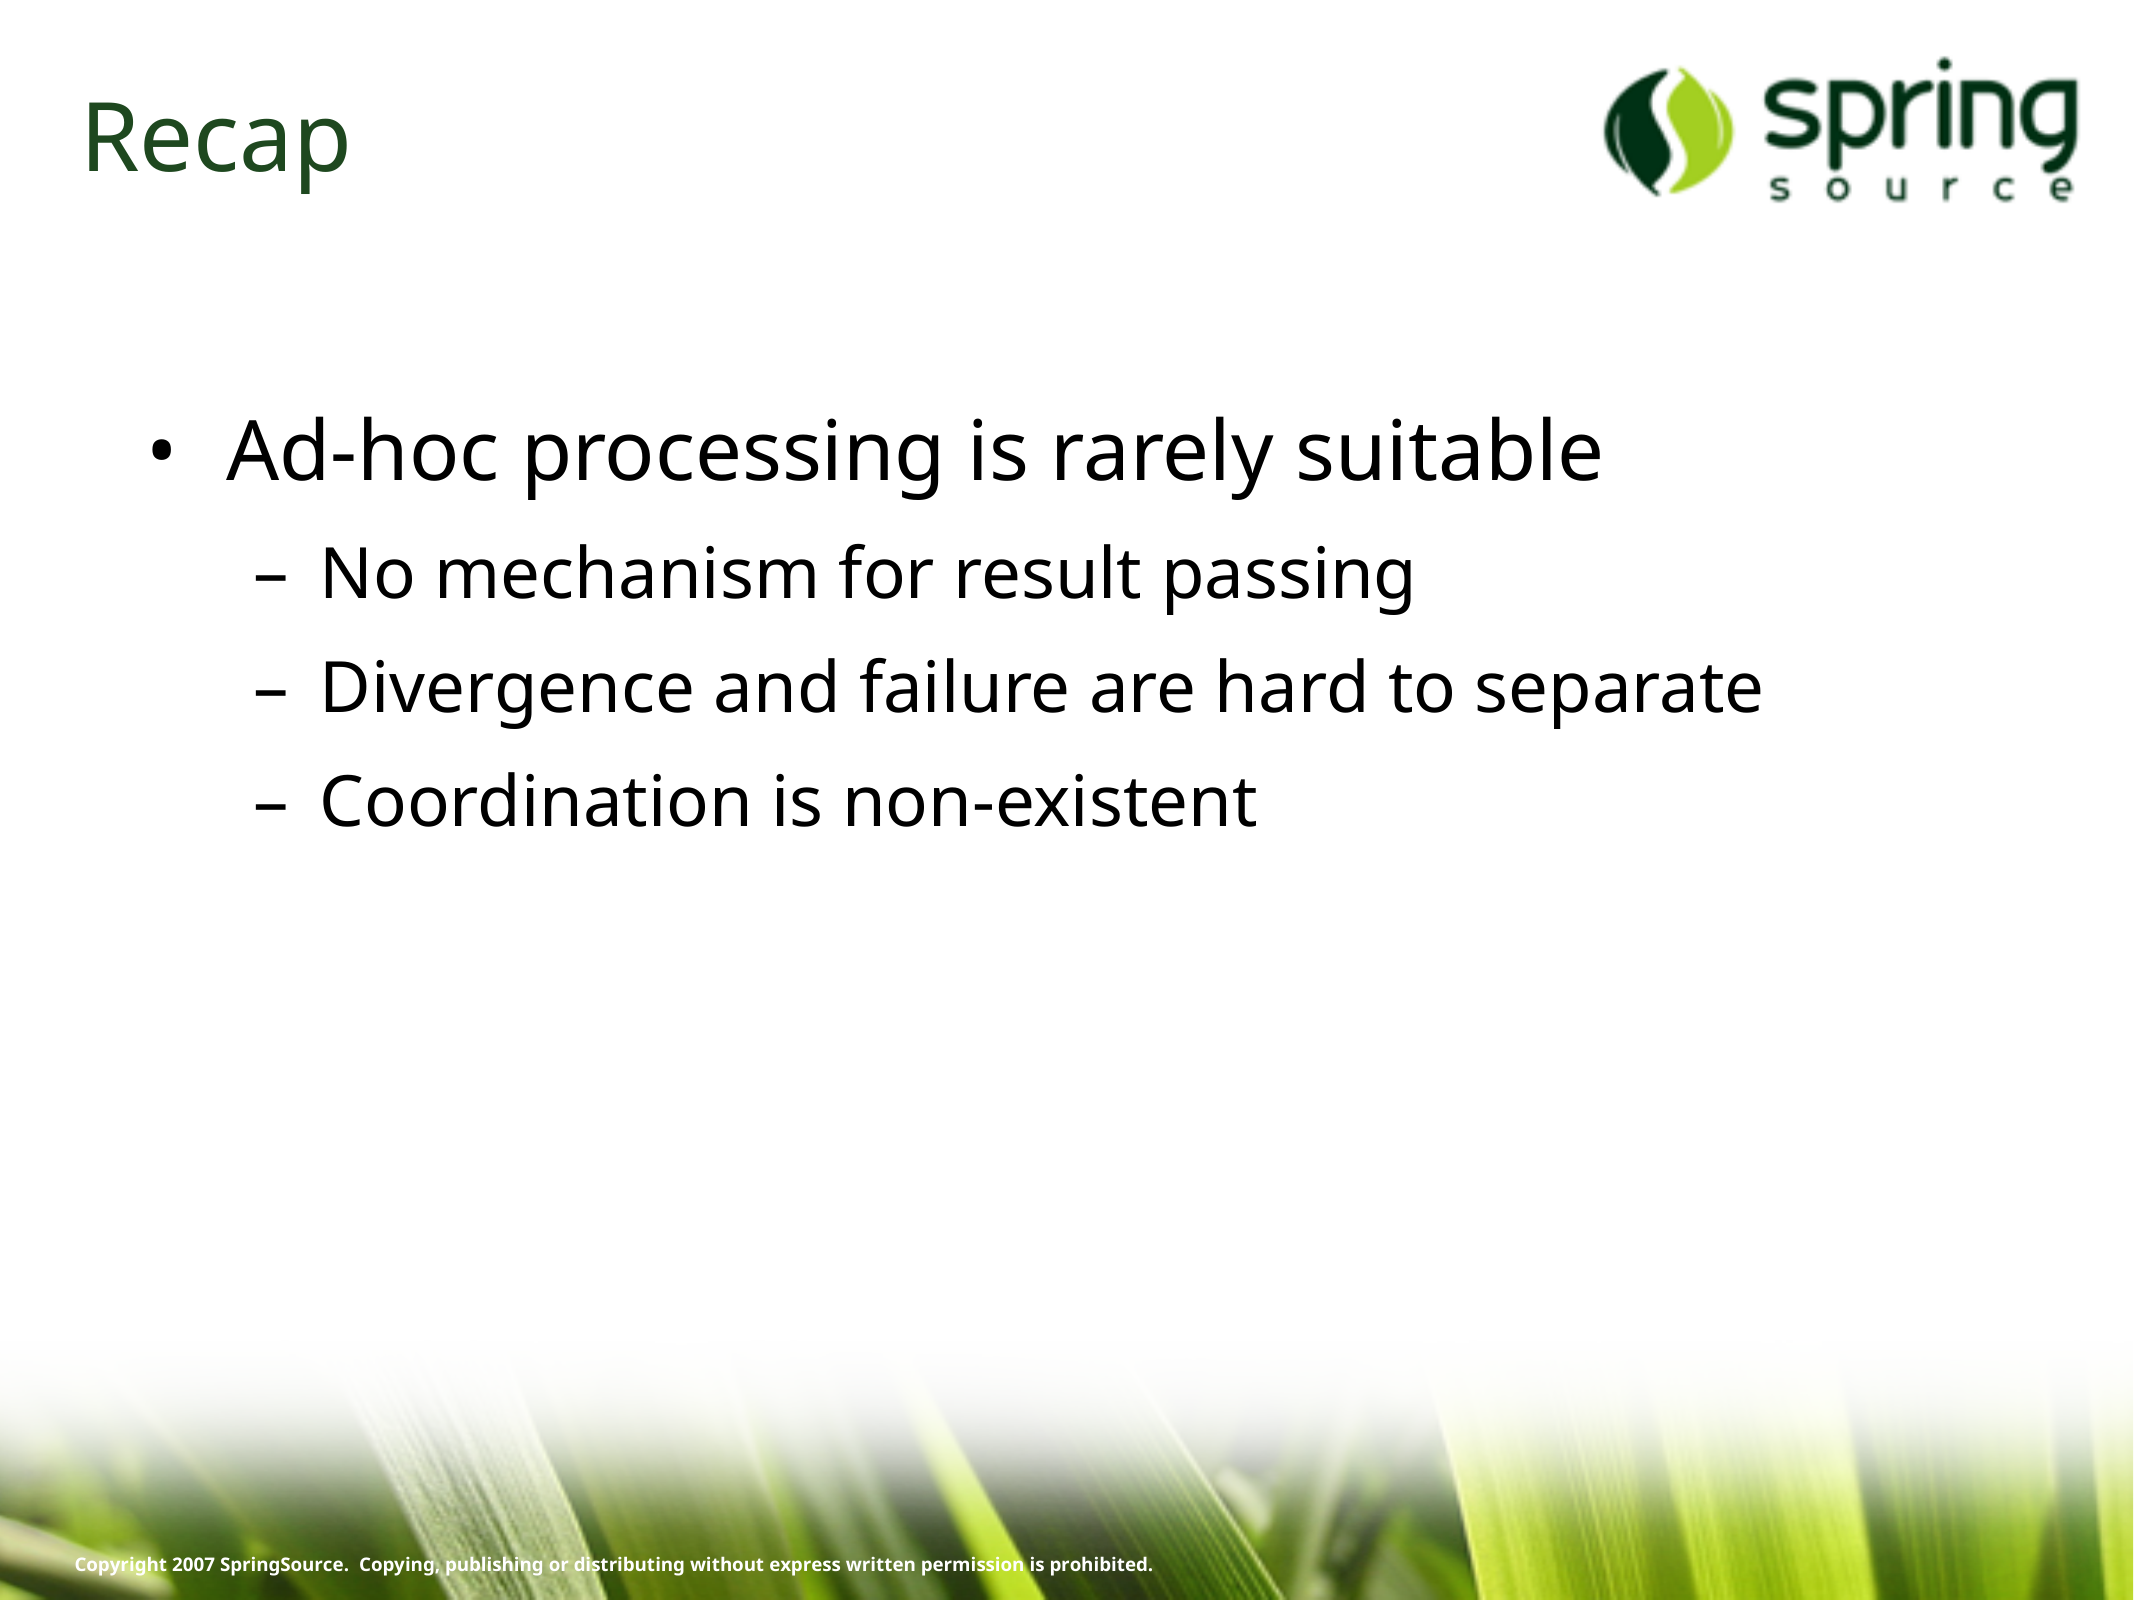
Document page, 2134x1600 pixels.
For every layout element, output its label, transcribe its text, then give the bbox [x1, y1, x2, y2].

list Ad-hoc processing is rarely suitable No mechanism for result passing Divergence and failure are hard to separate Coordination is non-existent [146, 391, 1982, 1319]
picture [1555, 46, 2134, 224]
picture [0, 1340, 2134, 1600]
title Recap [80, 16, 1548, 253]
